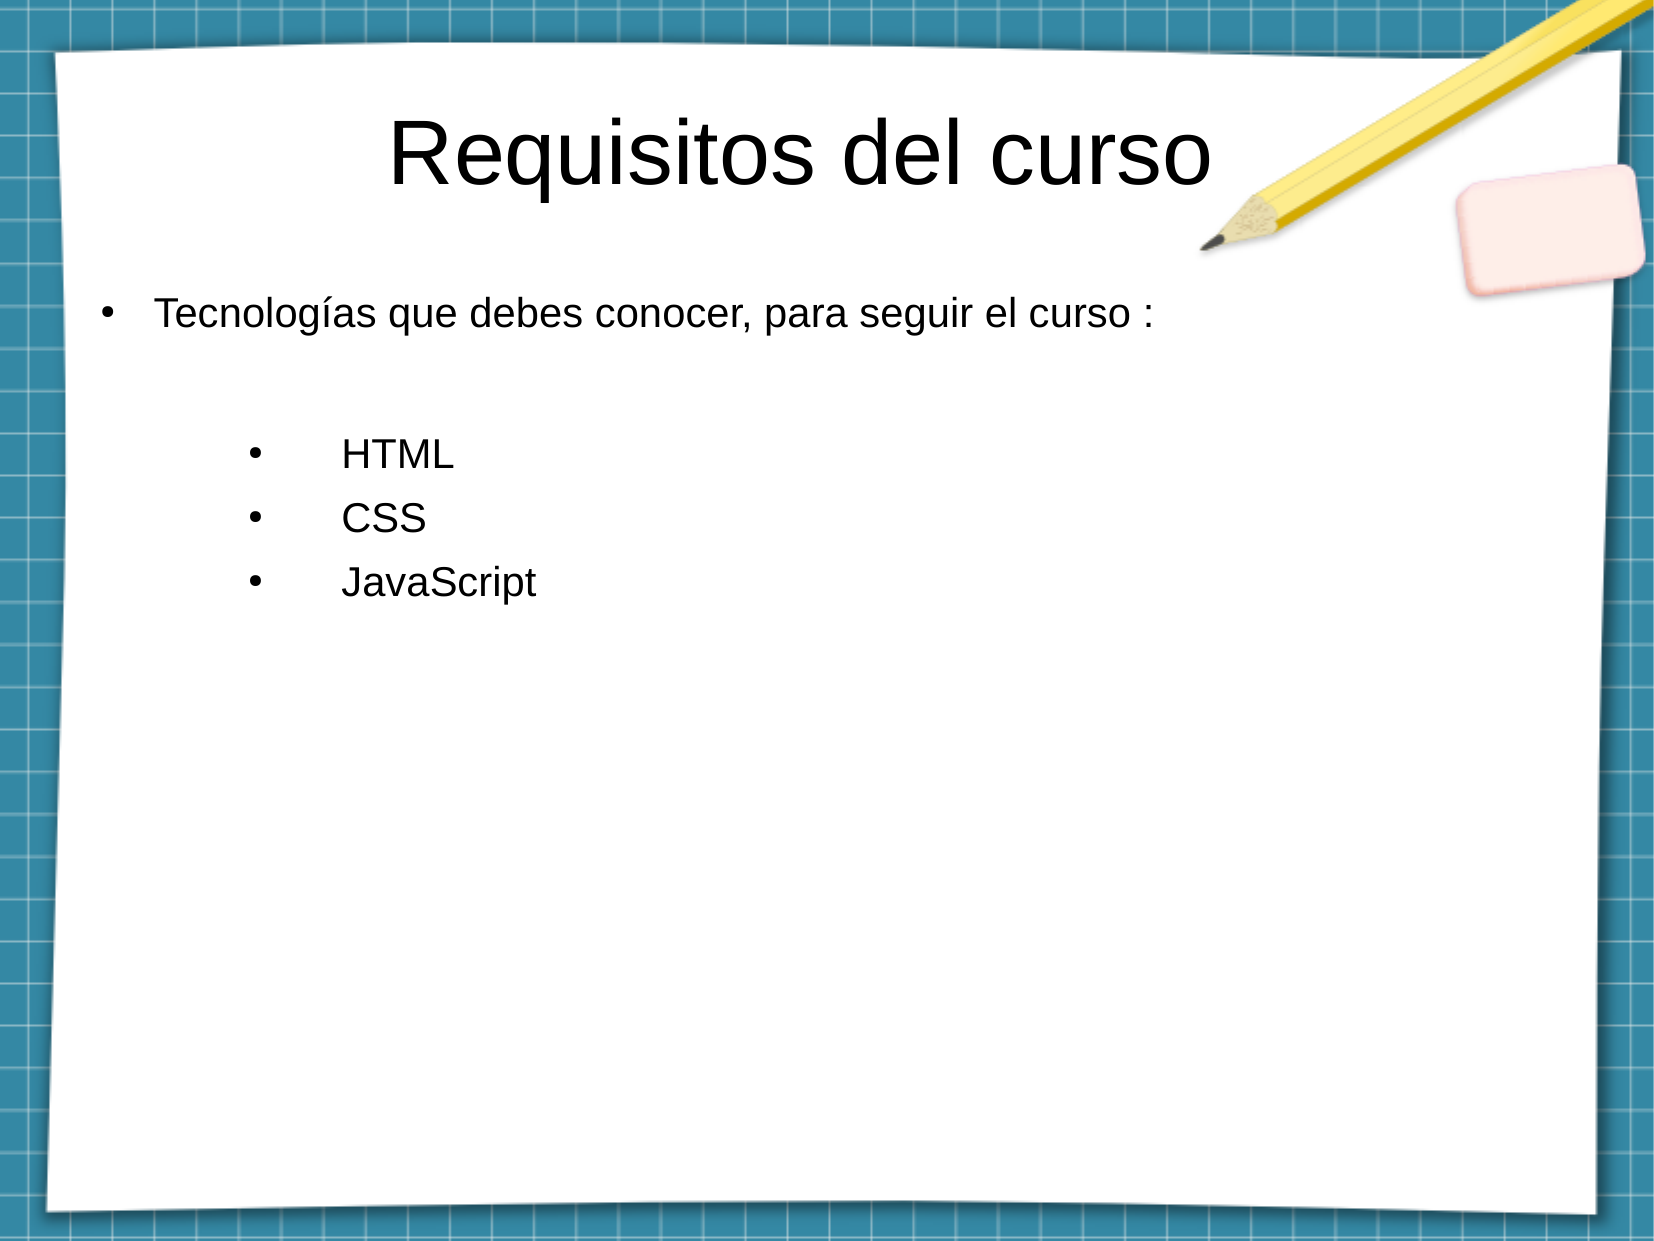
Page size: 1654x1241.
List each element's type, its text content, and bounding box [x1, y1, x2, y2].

picture [0, 0, 1654, 1241]
title Requisitos del curso [82, 49, 1571, 257]
list Tecnologías que debes conocer, para seguir el curso : HTML CSS JavaScript [82, 290, 1571, 1010]
